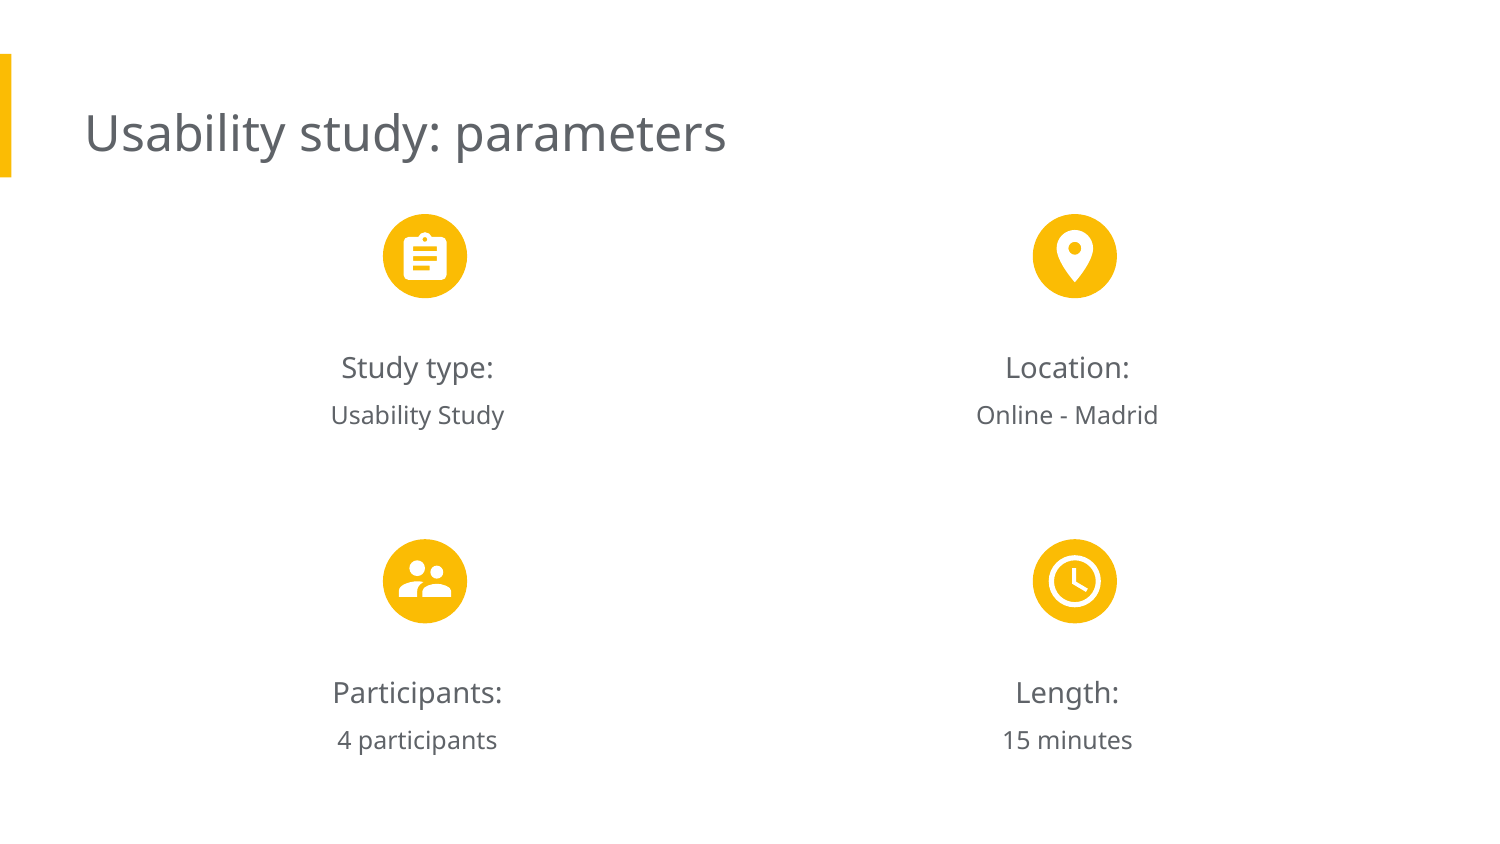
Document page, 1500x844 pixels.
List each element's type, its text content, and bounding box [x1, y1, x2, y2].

text_box [382, 539, 468, 624]
text_box Length: 15 minutes [792, 642, 1358, 770]
text_box Study type: Usability Study [142, 316, 708, 445]
text_box [382, 214, 468, 299]
text_box Usability study: parameters [84, 85, 1095, 177]
text_box [1032, 214, 1117, 299]
text_box Location: Online - Madrid [792, 316, 1358, 445]
text_box Participants: 4 participants [142, 642, 708, 770]
text_box [1032, 539, 1117, 624]
